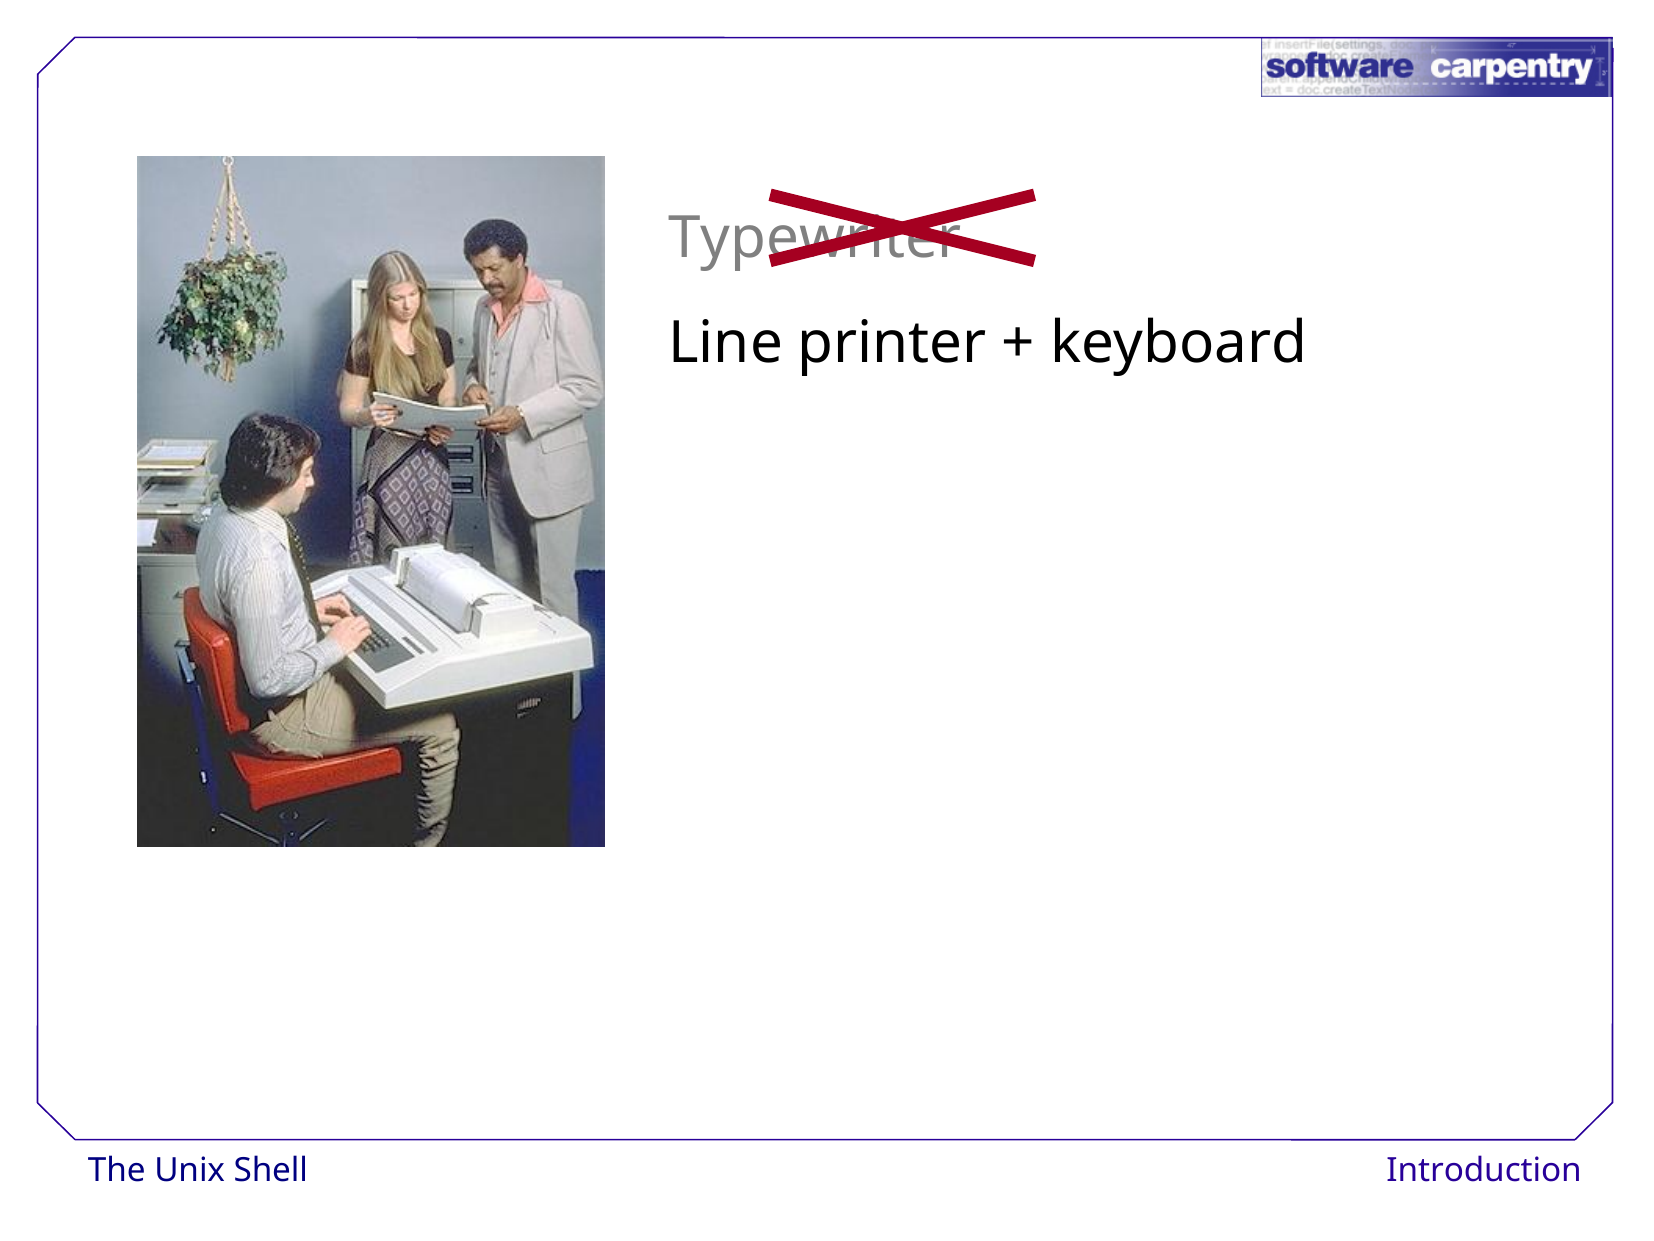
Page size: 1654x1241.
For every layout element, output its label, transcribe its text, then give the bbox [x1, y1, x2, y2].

picture [1261, 39, 1613, 97]
picture [137, 156, 605, 847]
text_box Typewriter Line printer + keyboard [653, 156, 1473, 383]
